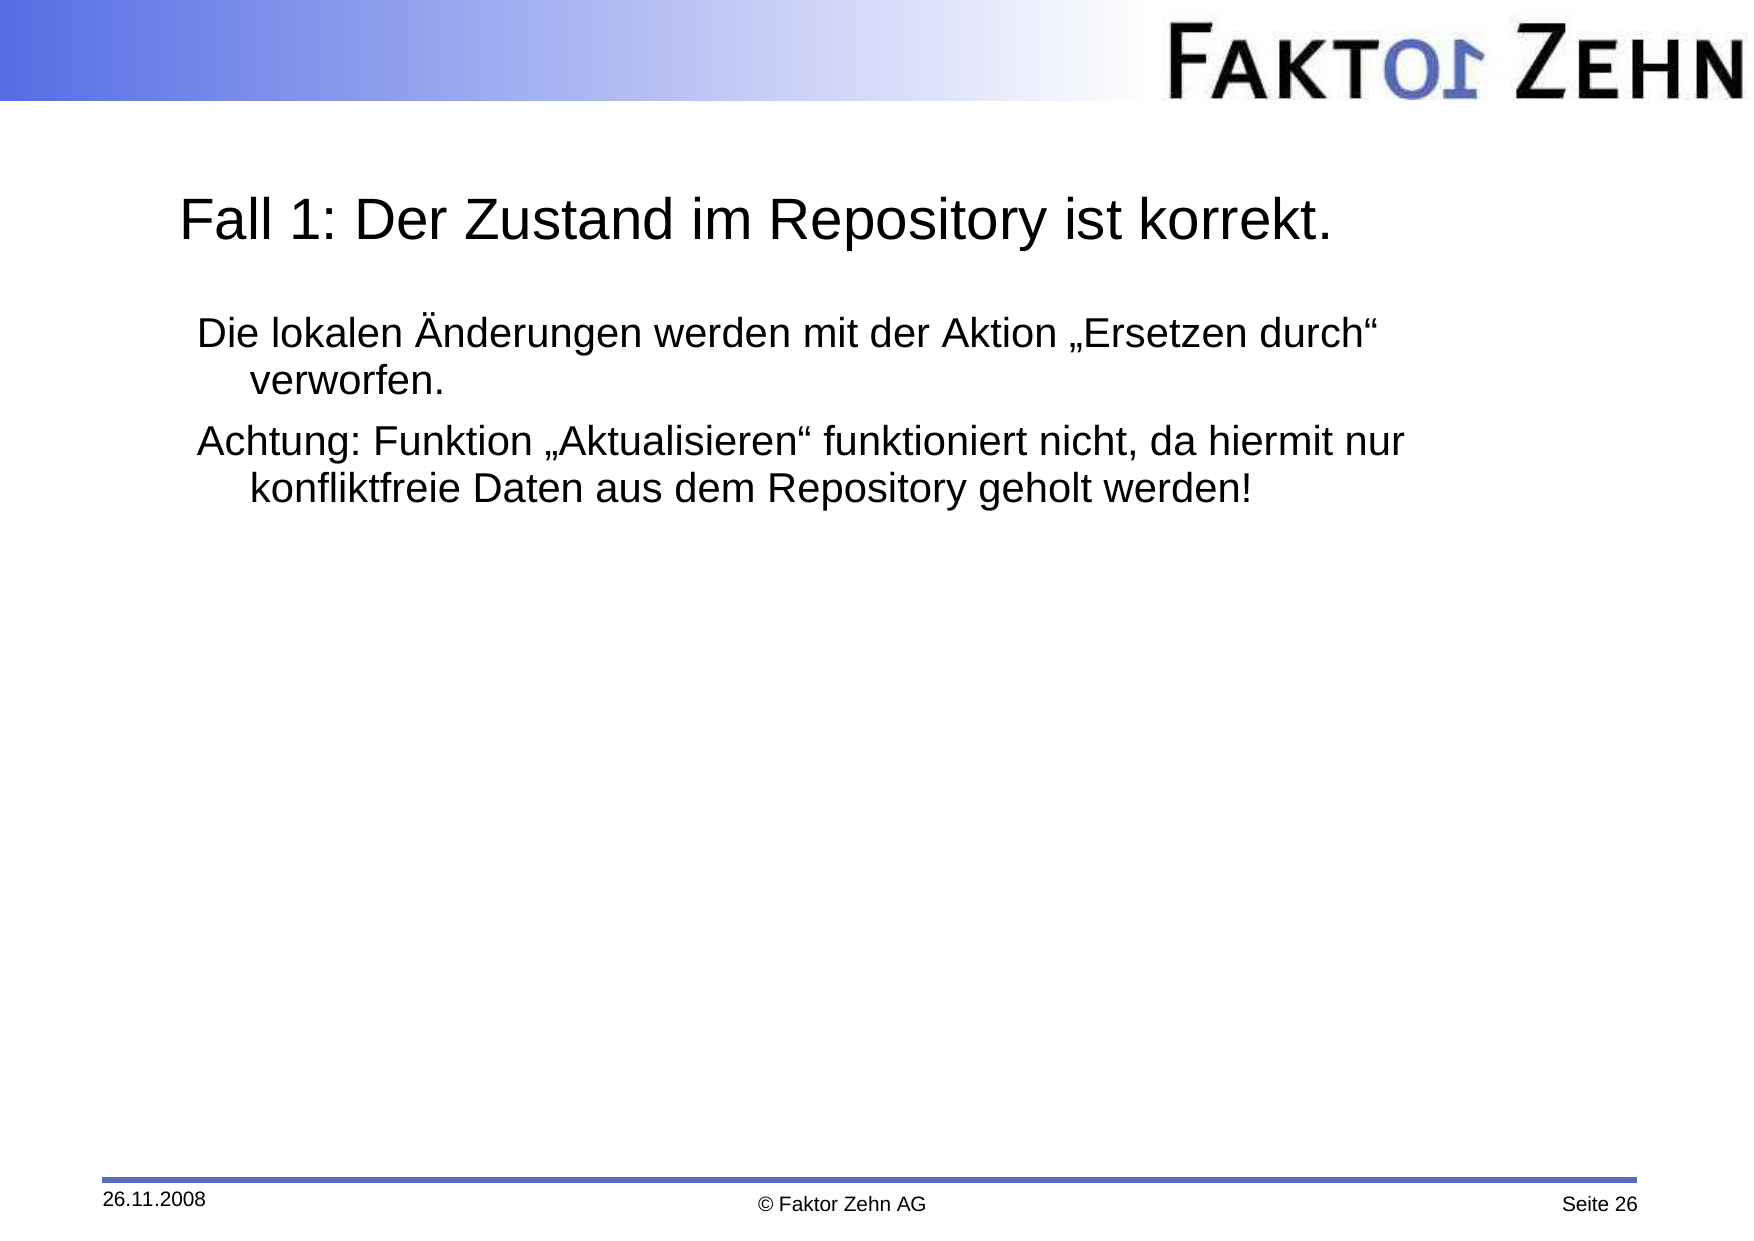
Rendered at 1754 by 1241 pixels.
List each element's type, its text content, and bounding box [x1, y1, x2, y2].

picture [1162, 7, 1752, 100]
list Die lokalen Änderungen werden mit der Aktion „Ersetzen durch“ verworfen. Achtung: Funktion „Aktualisieren“ funktioniert nicht, da hiermit nur konfliktfreie Daten aus dem Repository geholt werden! [179, 310, 1576, 1078]
title Fall 1: Der Zustand im Repository ist korrekt. [179, 142, 1576, 296]
